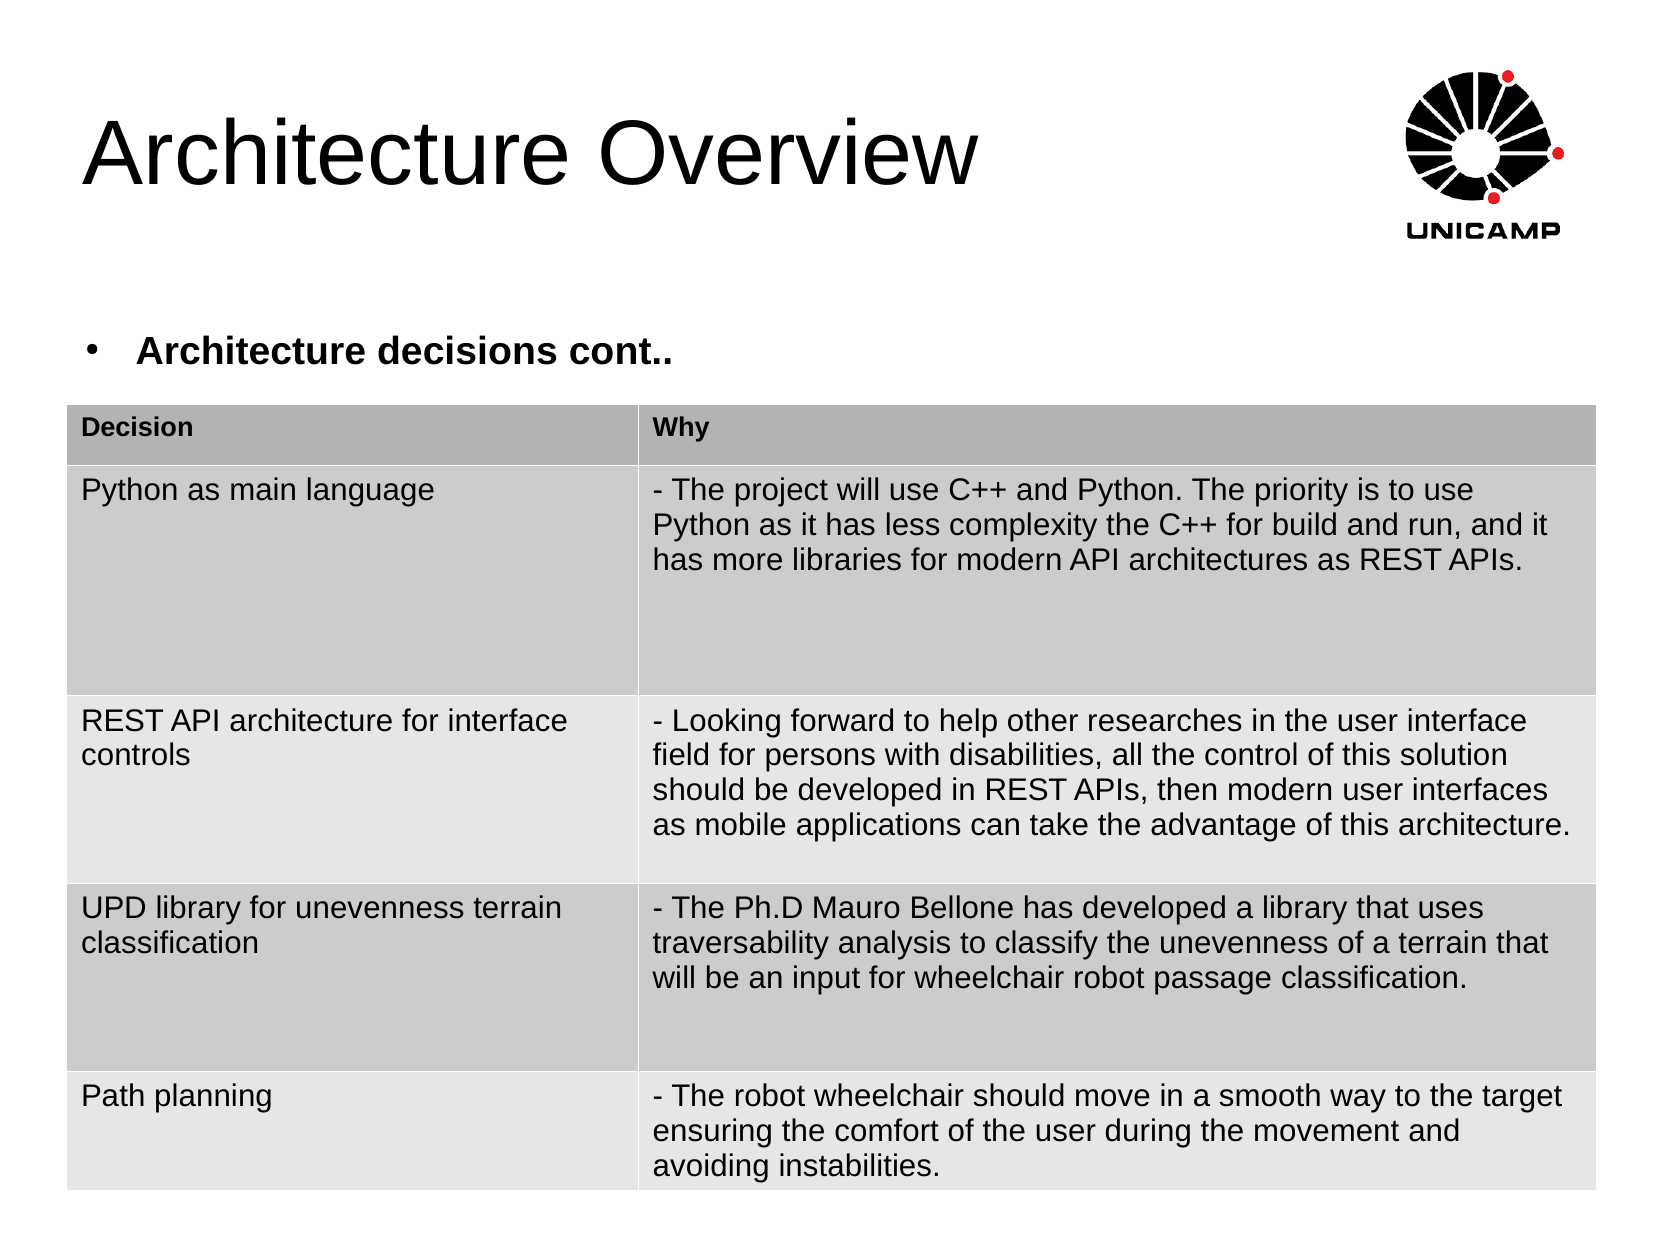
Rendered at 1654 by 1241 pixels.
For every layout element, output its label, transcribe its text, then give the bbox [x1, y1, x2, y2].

title Architecture Overview [82, 49, 1571, 257]
table_cell - The robot wheelchair should move in a smooth way to the target ensuring the comfort of the user during the movement and avoiding instabilities. [639, 1072, 1596, 1190]
table_cell Path planning [67, 1072, 638, 1190]
picture [1405, 70, 1564, 239]
text_box Architecture decisions cont.. [0, 307, 1158, 374]
table_cell - Looking forward to help other researches in the user interface field for persons with disabilities, all the control of this solution should be developed in REST APIs, then modern user interfaces as mobile applications can take the advantage of this architecture. [639, 696, 1596, 883]
table_cell REST API architecture for interface controls [67, 696, 638, 883]
table_header Why [639, 405, 1596, 465]
table_cell - The Ph.D Mauro Bellone has developed a library that uses traversability analysis to classify the unevenness of a terrain that will be an input for wheelchair robot passage classification. [639, 884, 1596, 1071]
table_header Decision [67, 405, 638, 465]
table_cell UPD library for unevenness terrain classification [67, 884, 638, 1071]
table_cell - The project will use C++ and Python. The priority is to use Python as it has less complexity the C++ for build and run, and it has more libraries for modern API architectures as REST APIs. [639, 466, 1596, 695]
table_cell Python as main language [67, 466, 638, 695]
